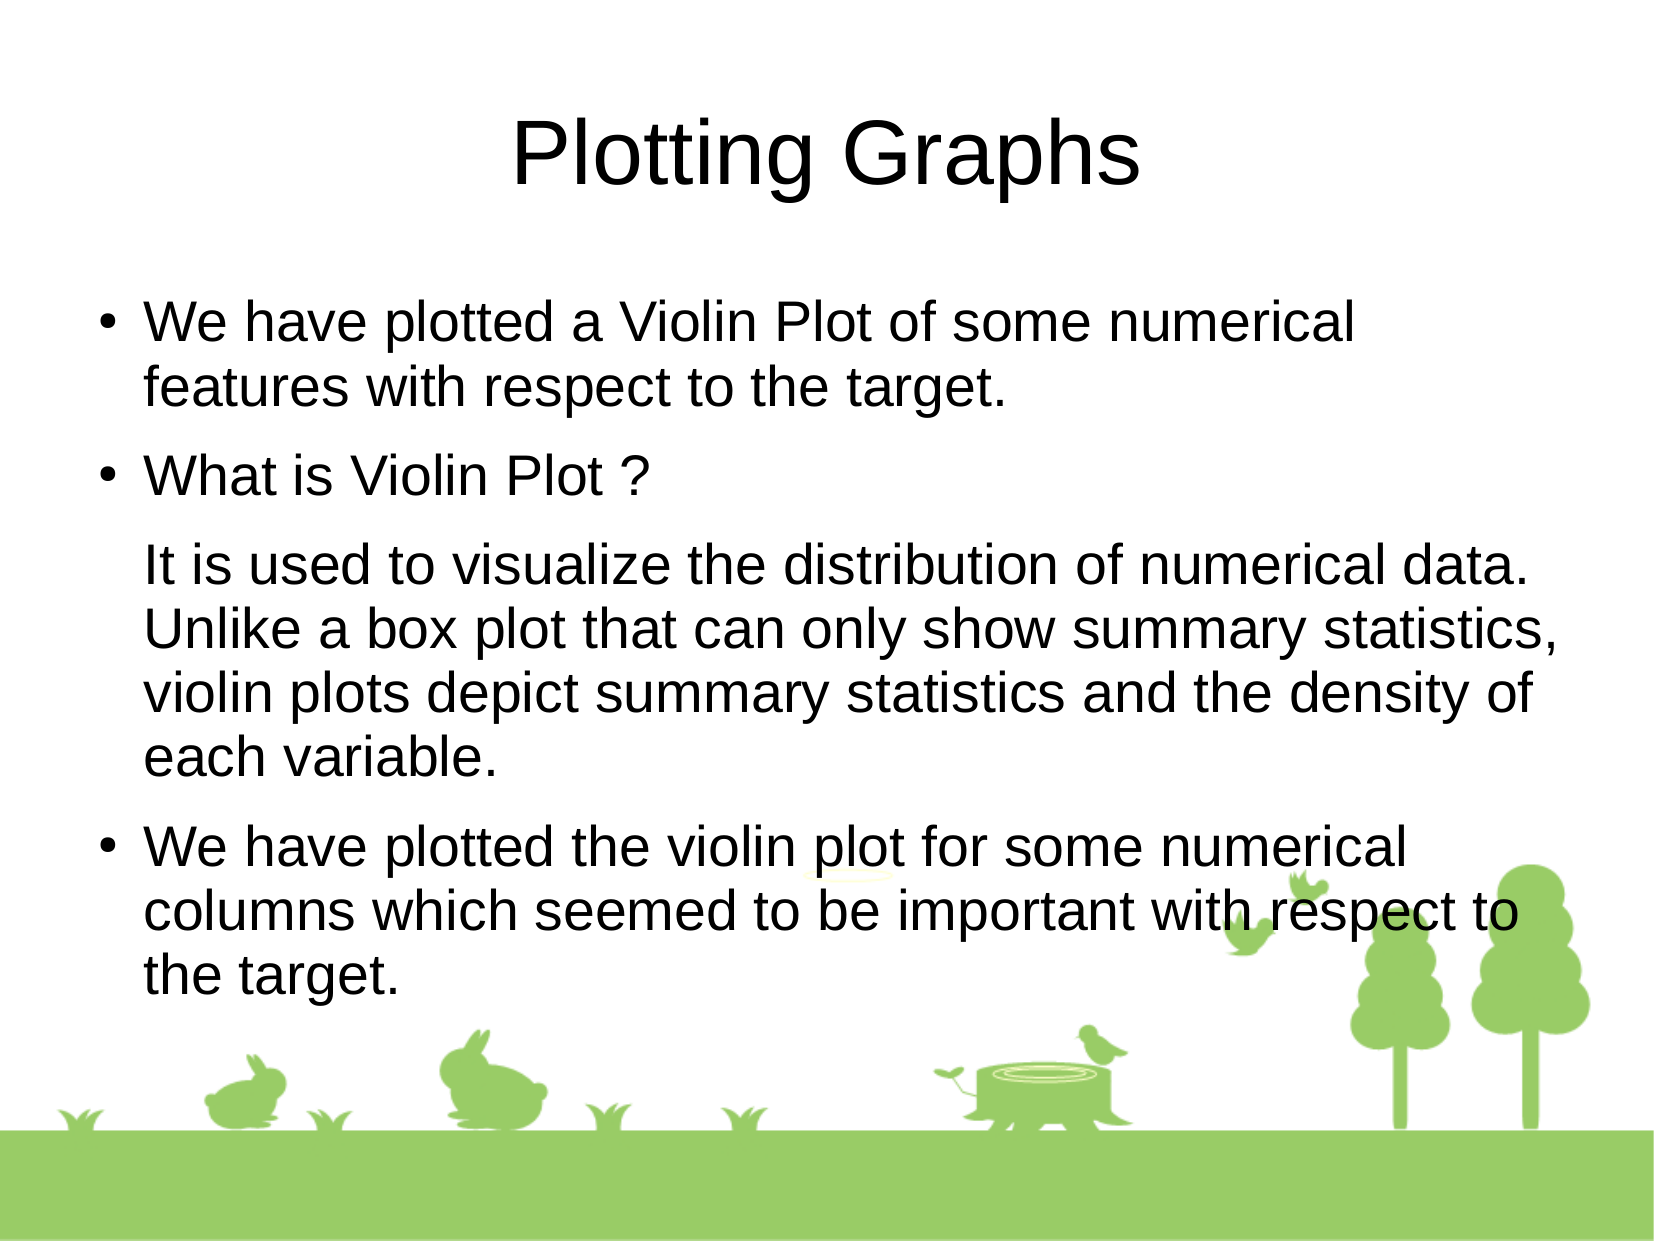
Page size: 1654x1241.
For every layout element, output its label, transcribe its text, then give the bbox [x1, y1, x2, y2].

list We have plotted a Violin Plot of some numerical features with respect to the target. What is Violin Plot ? It is used to visualize the distribution of numerical data. Unlike a box plot that can only show summary statistics, violin plots depict summary statistics and the density of each variable. We have plotted the violin plot for some numerical columns which seemed to be important with respect to the target. [82, 290, 1571, 1010]
picture [0, 0, 1654, 1241]
title Plotting Graphs [82, 49, 1571, 257]
